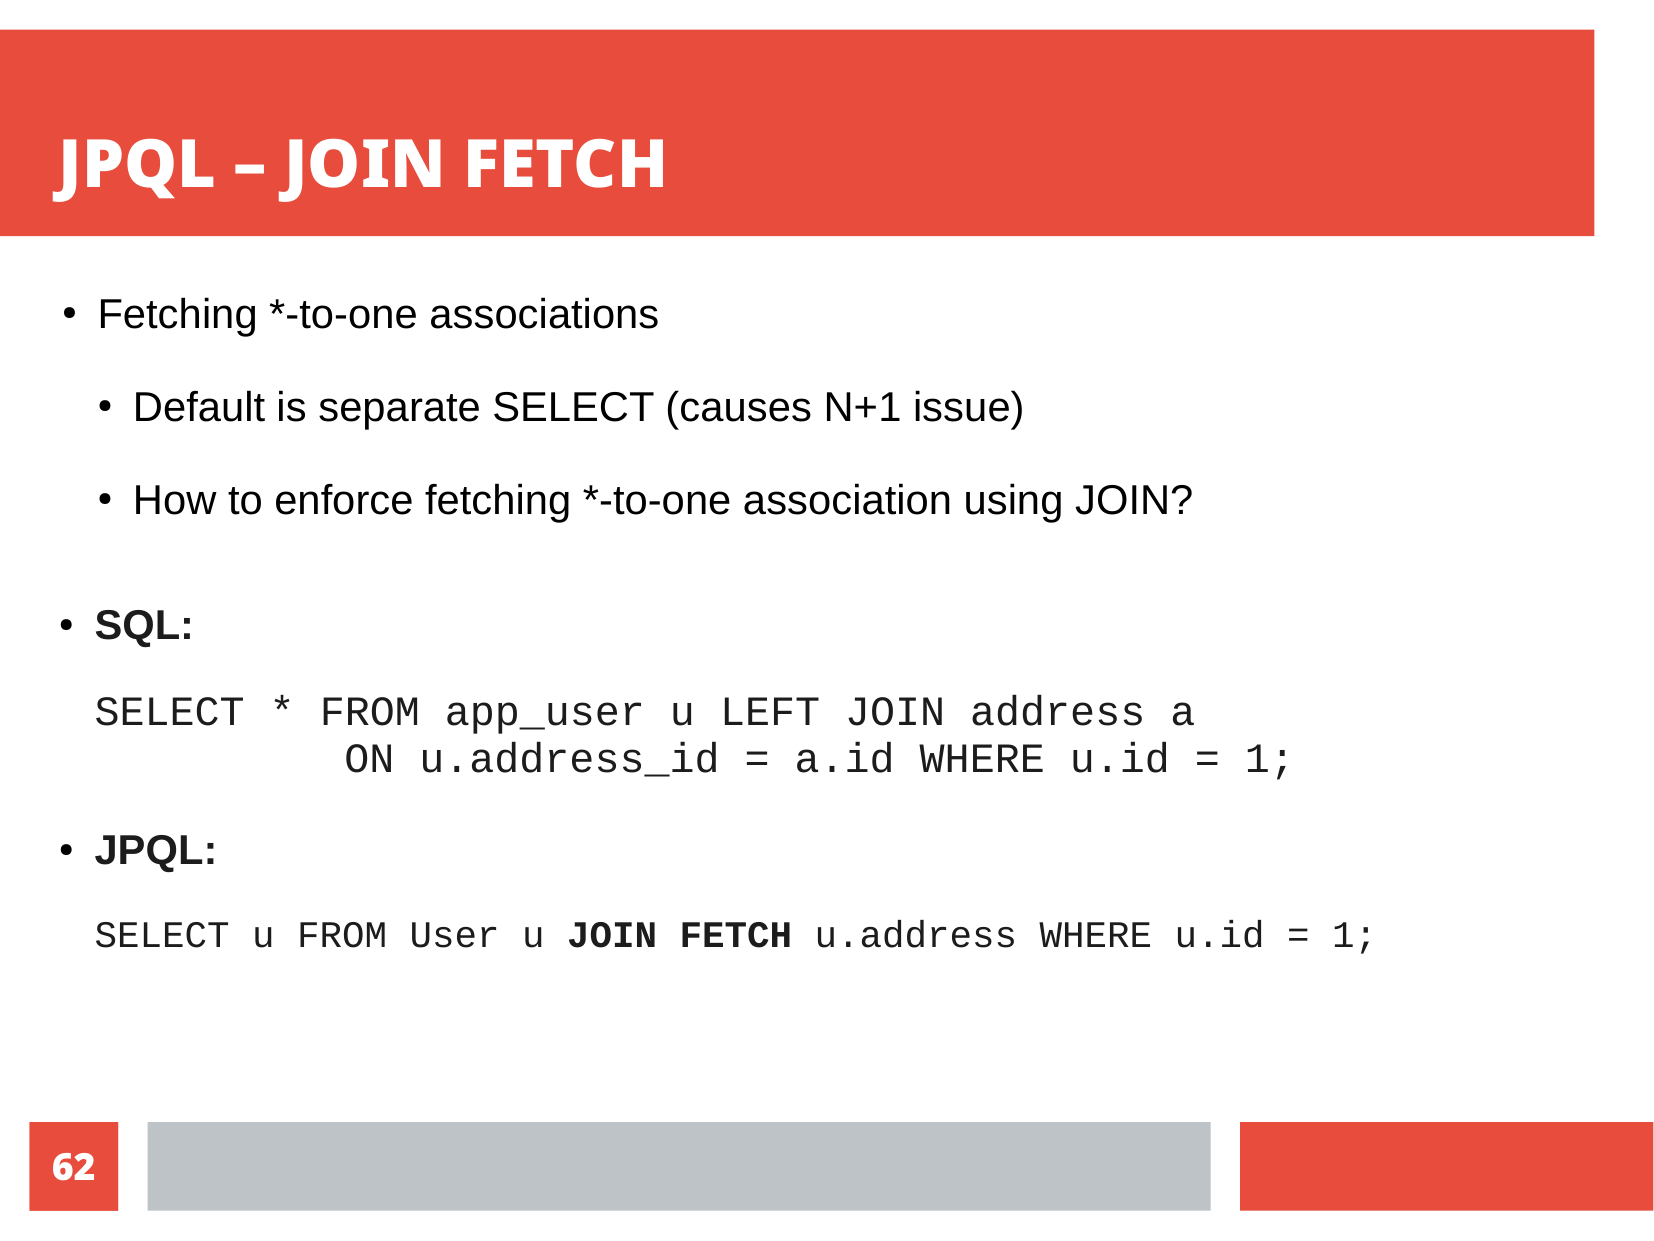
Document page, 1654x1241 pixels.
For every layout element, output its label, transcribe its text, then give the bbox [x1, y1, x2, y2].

text_box Fetching *-to-one associations Default is separate SELECT (causes N+1 issue) How to enforce fetching *-to-one association using JOIN? [47, 283, 1571, 556]
title JPQL – JOIN FETCH [59, 59, 1595, 207]
subtitle SQL: SELECT * FROM app_user u LEFT JOIN address a ON u.address_id = a.id WHERE u.id = 1; JPQL: SELECT u FROM User u JOIN FETCH u.address WHERE u.id = 1; [59, 602, 1595, 1075]
